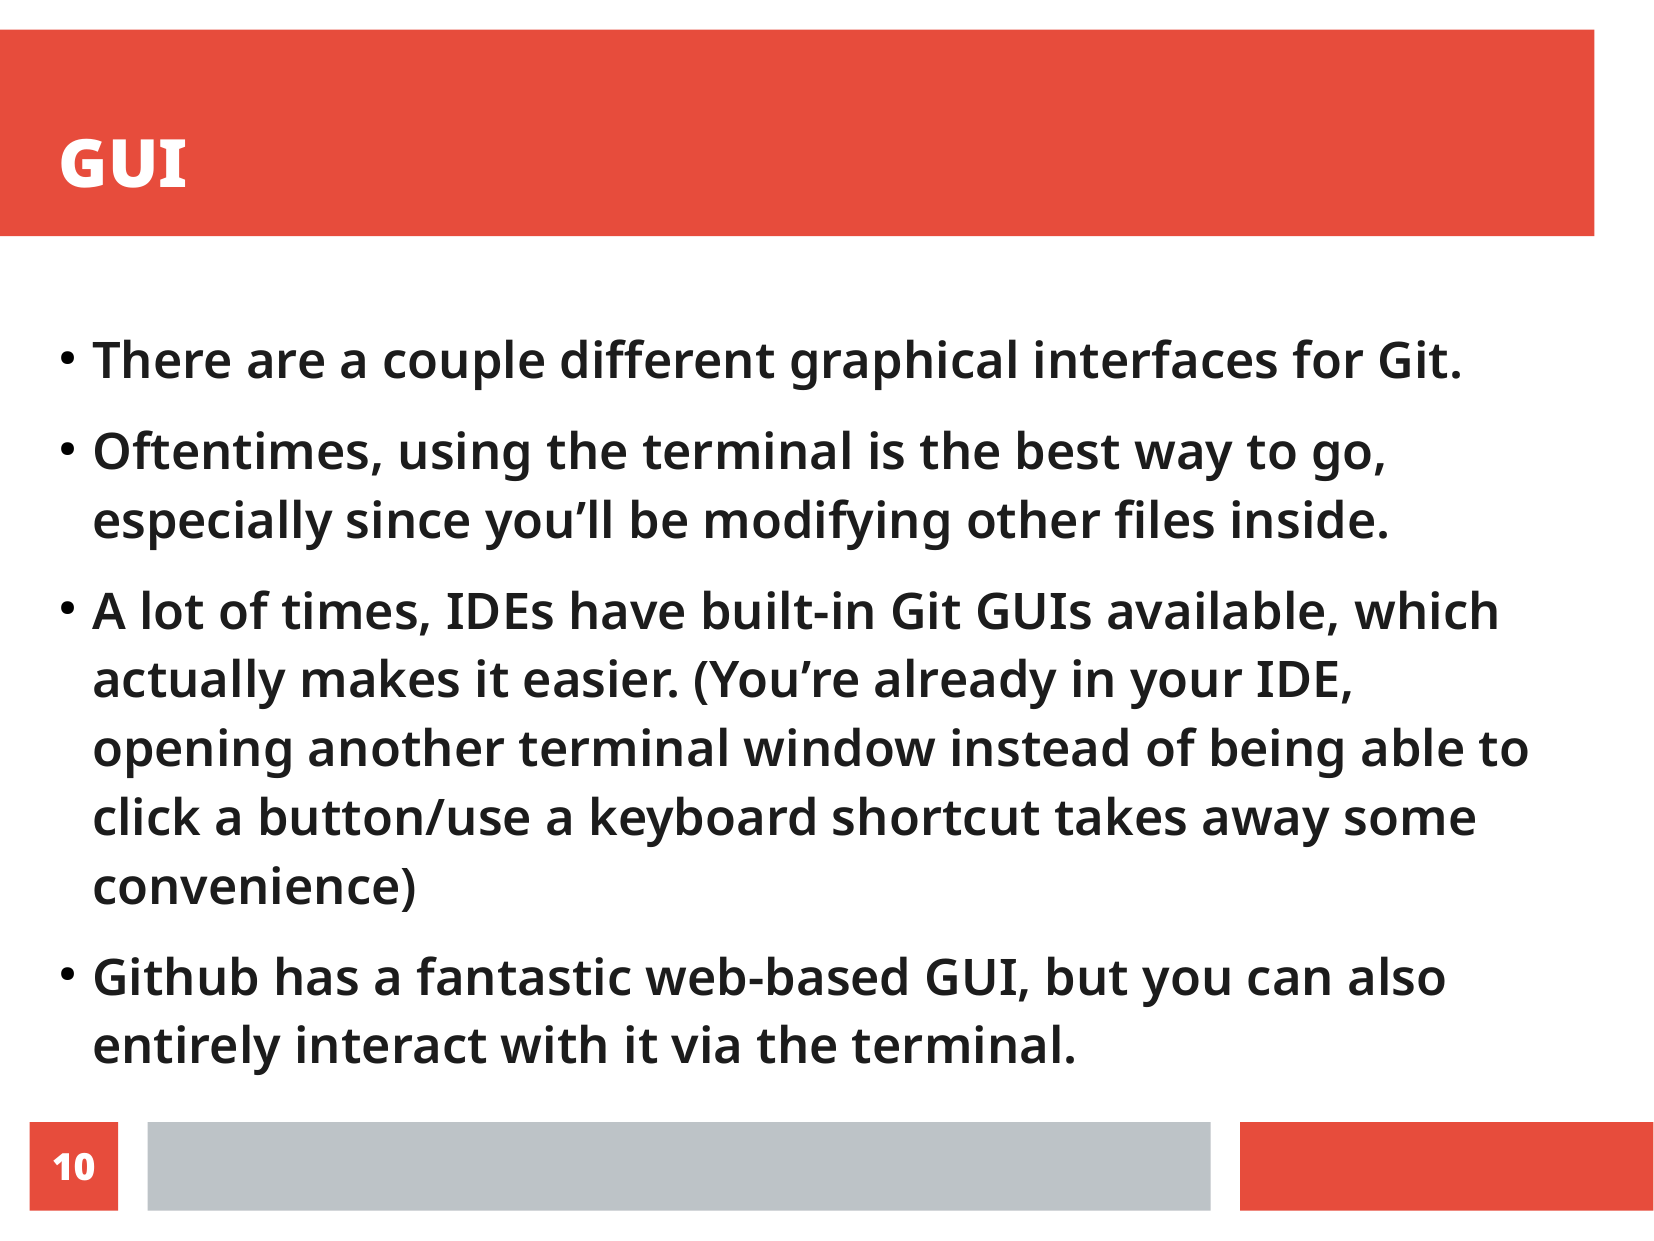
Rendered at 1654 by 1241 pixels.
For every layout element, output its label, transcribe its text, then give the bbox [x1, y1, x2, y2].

list There are a couple different graphical interfaces for Git. Oftentimes, using the terminal is the best way to go, especially since you’ll be modifying other files inside. A lot of times, IDEs have built-in Git GUIs available, which actually makes it easier. (You’re already in your IDE, opening another terminal window instead of being able to click a button/use a keyboard shortcut takes away some convenience) Github has a fantastic web-based GUI, but you can also entirely interact with it via the terminal. [59, 324, 1565, 1093]
title GUI [59, 59, 1595, 207]
